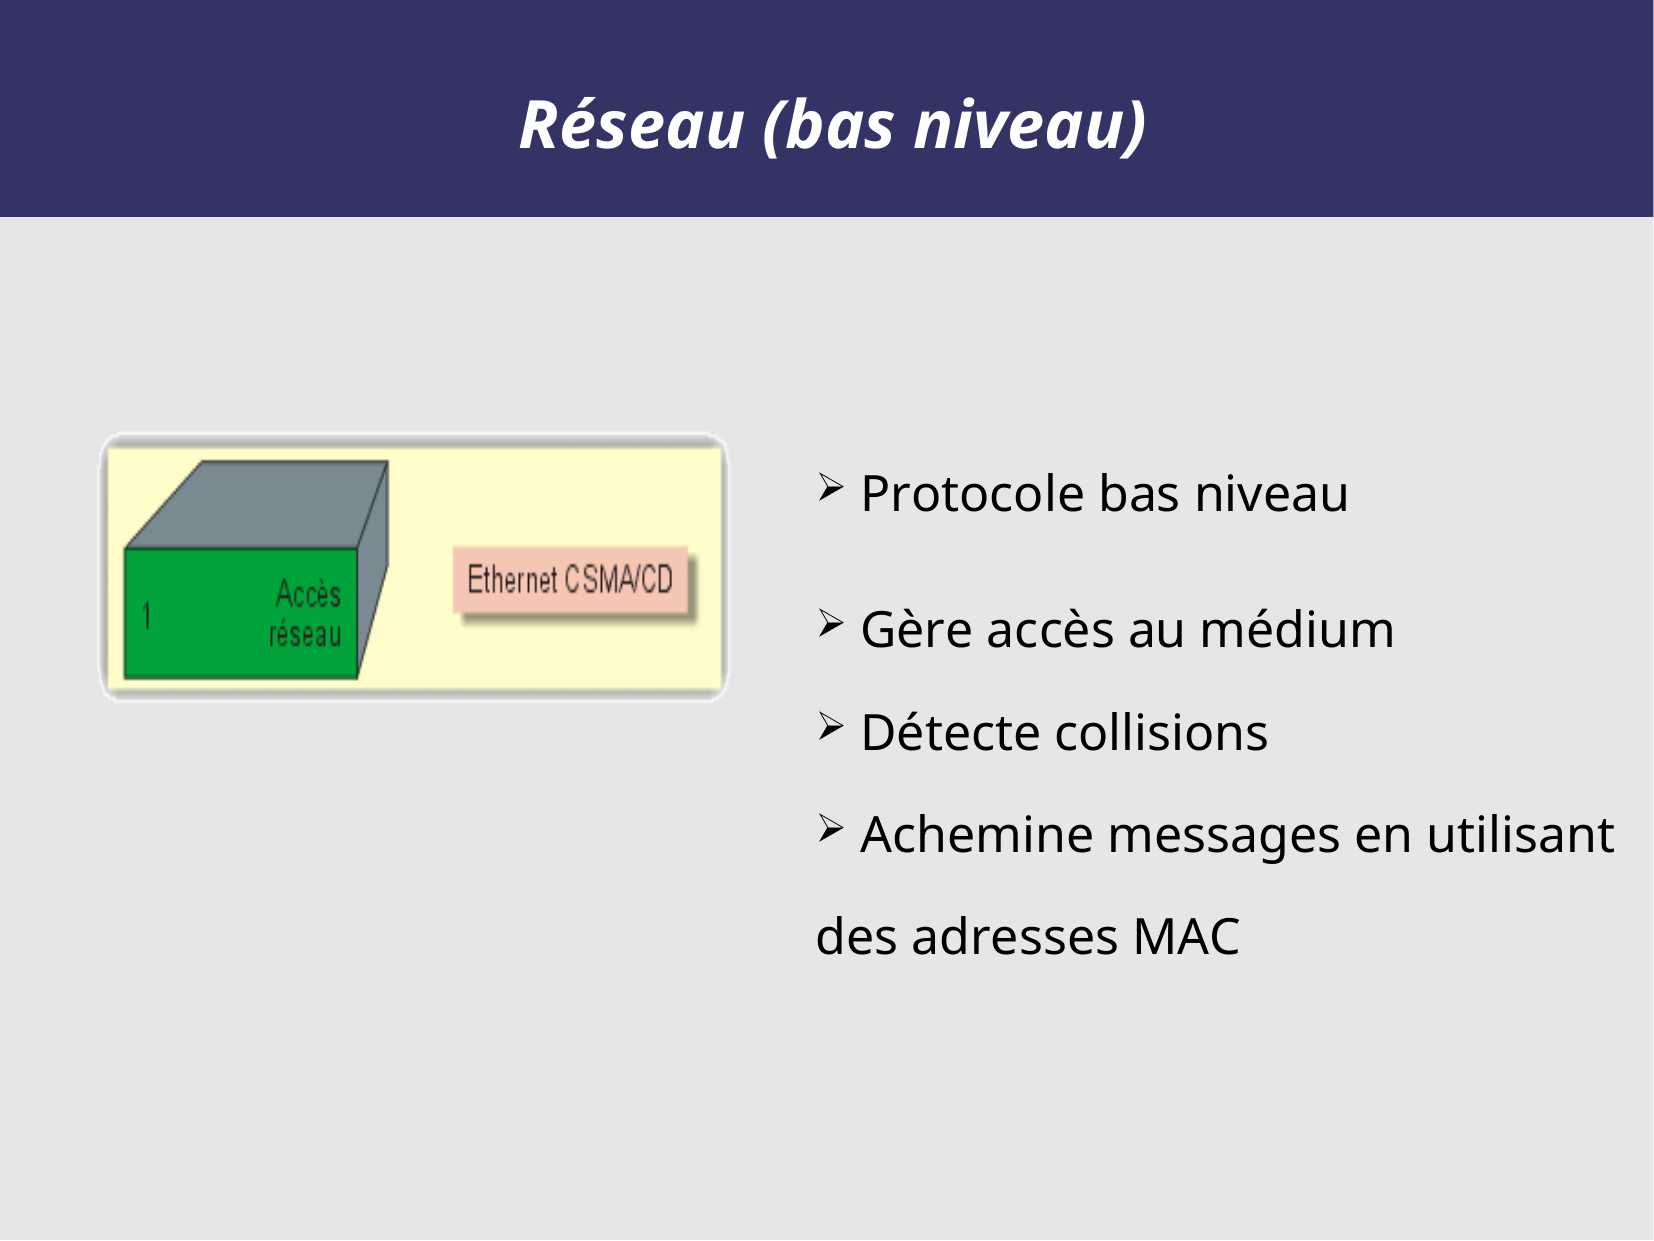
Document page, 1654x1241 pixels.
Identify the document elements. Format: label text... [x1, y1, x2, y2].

title Réseau (bas niveau) [121, 19, 1534, 227]
text_box Protocole bas niveau Gère accès au médium Détecte collisions Achemine messages en utilisant des adresses MAC [815, 389, 1634, 943]
picture [96, 430, 734, 709]
